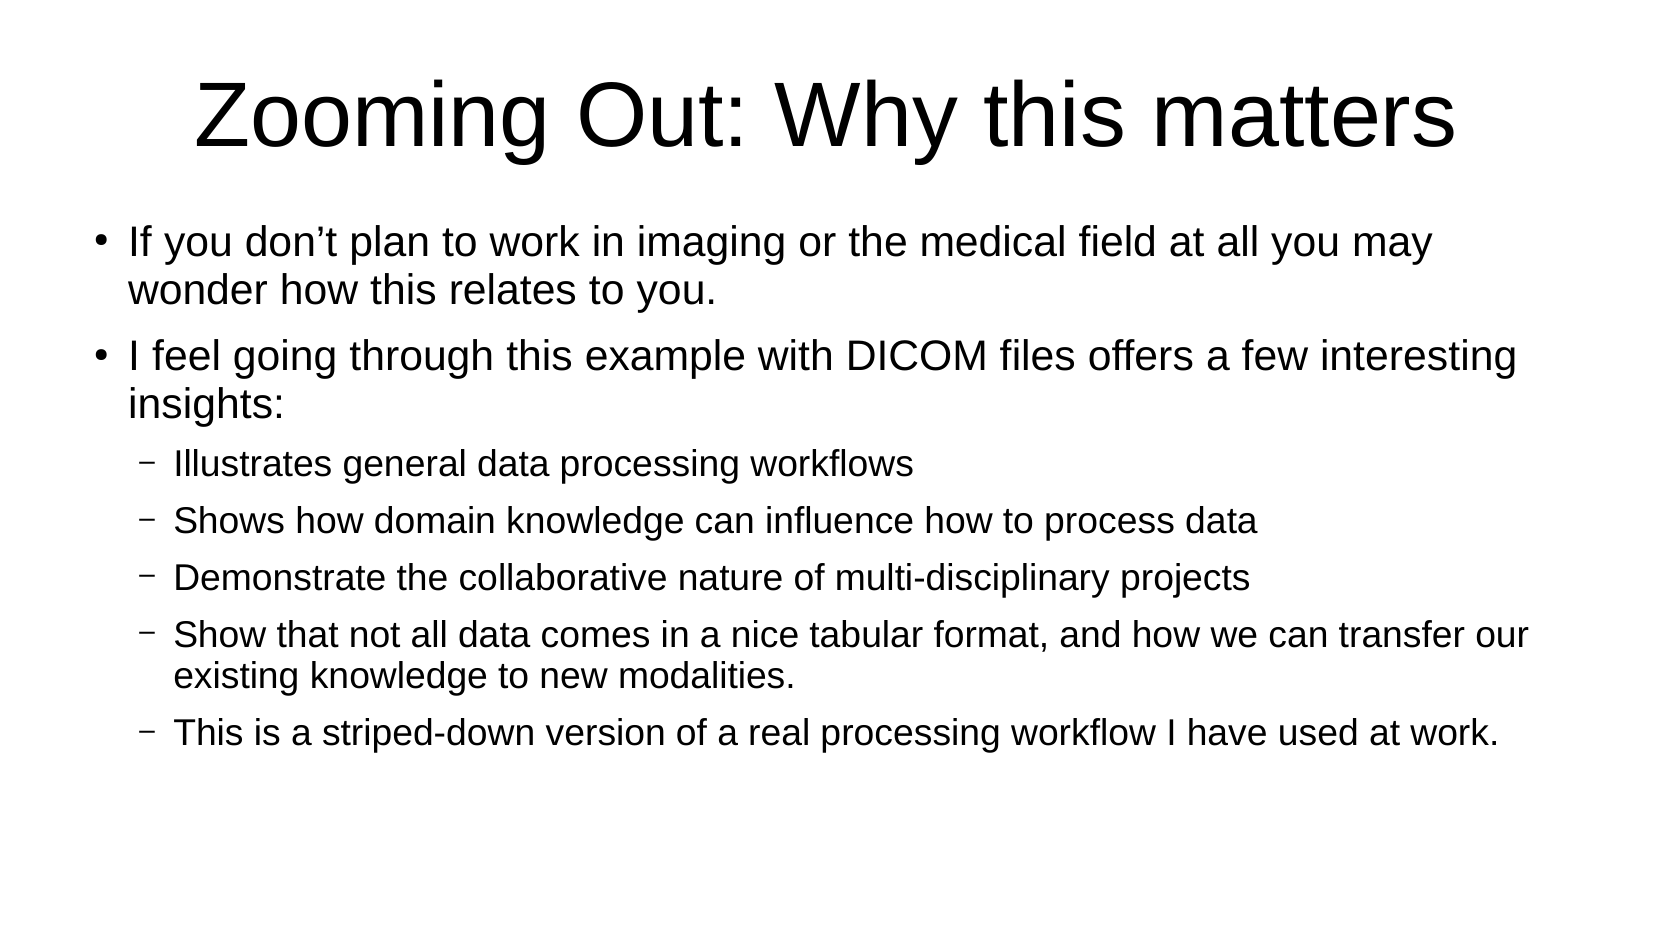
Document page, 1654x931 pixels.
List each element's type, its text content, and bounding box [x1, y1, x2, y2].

list If you don’t plan to work in imaging or the medical field at all you may wonder how this relates to you. I feel going through this example with DICOM files offers a few interesting insights: Illustrates general data processing workflows Shows how domain knowledge can influence how to process data Demonstrate the collaborative nature of multi-disciplinary projects Show that not all data comes in a nice tabular format, and how we can transfer our existing knowledge to new modalities. This is a striped-down version of a real processing workflow I have used at work. [82, 217, 1571, 758]
title Zooming Out: Why this matters [82, 37, 1571, 193]
